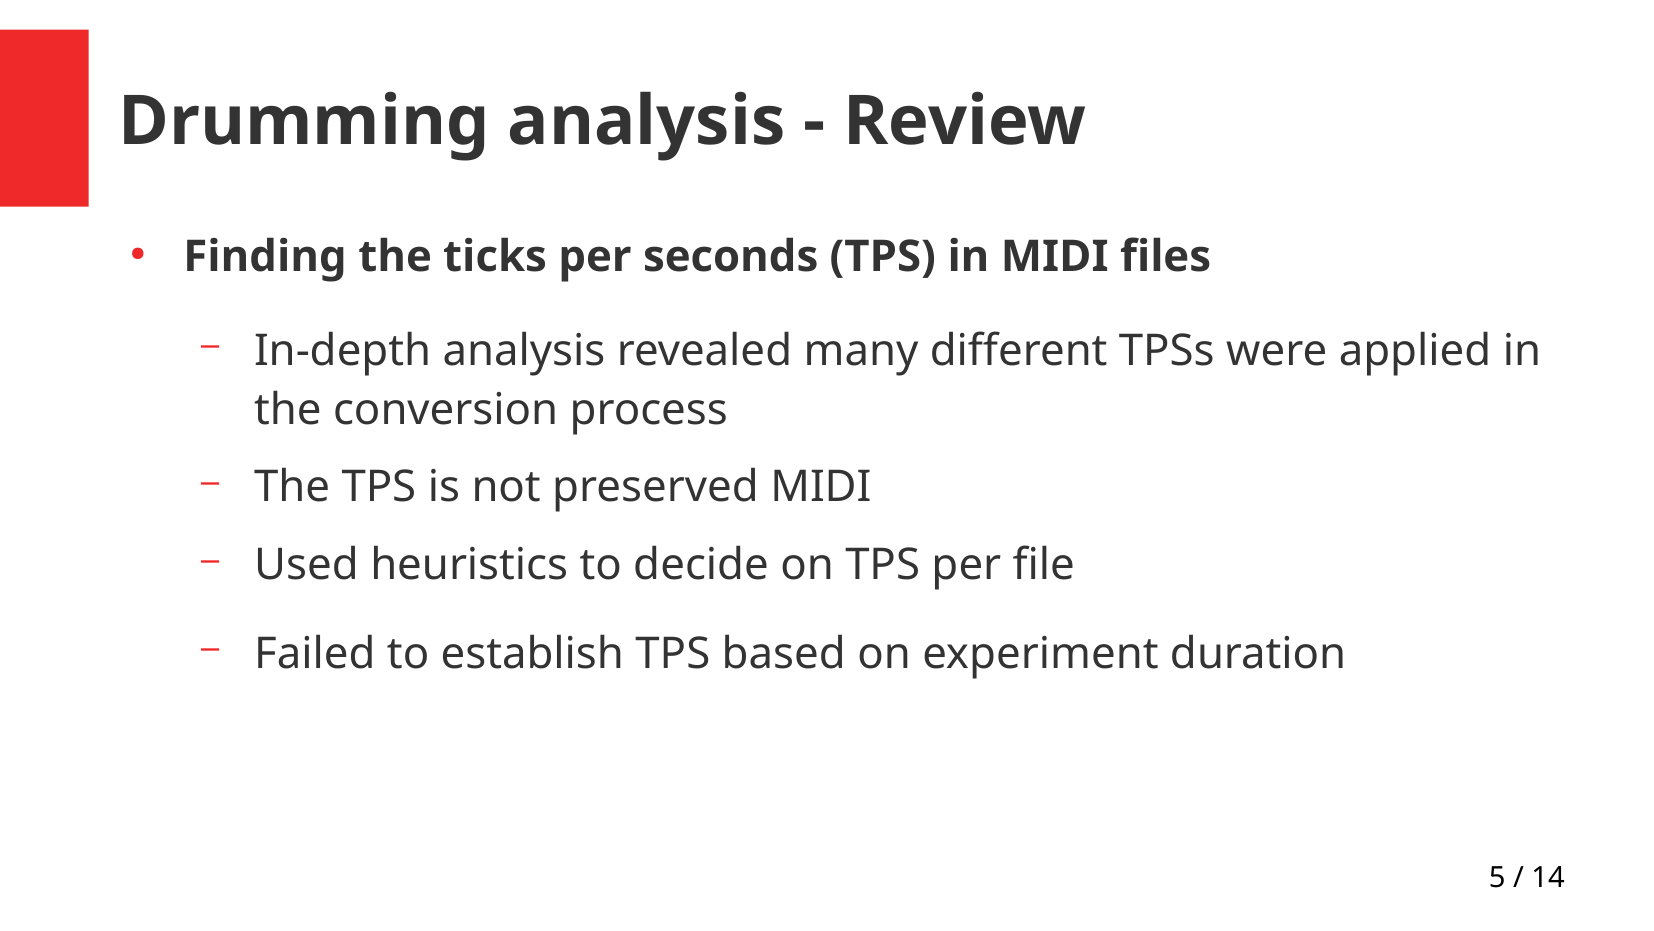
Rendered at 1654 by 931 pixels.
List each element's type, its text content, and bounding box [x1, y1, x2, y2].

list Finding the ticks per seconds (TPS) in MIDI files In-depth analysis revealed many different TPSs were applied in the conversion process The TPS is not preserved MIDI Used heuristics to decide on TPS per file Failed to establish TPS based on experiment duration [112, 225, 1589, 787]
title Drumming analysis - Review [118, 29, 1595, 207]
